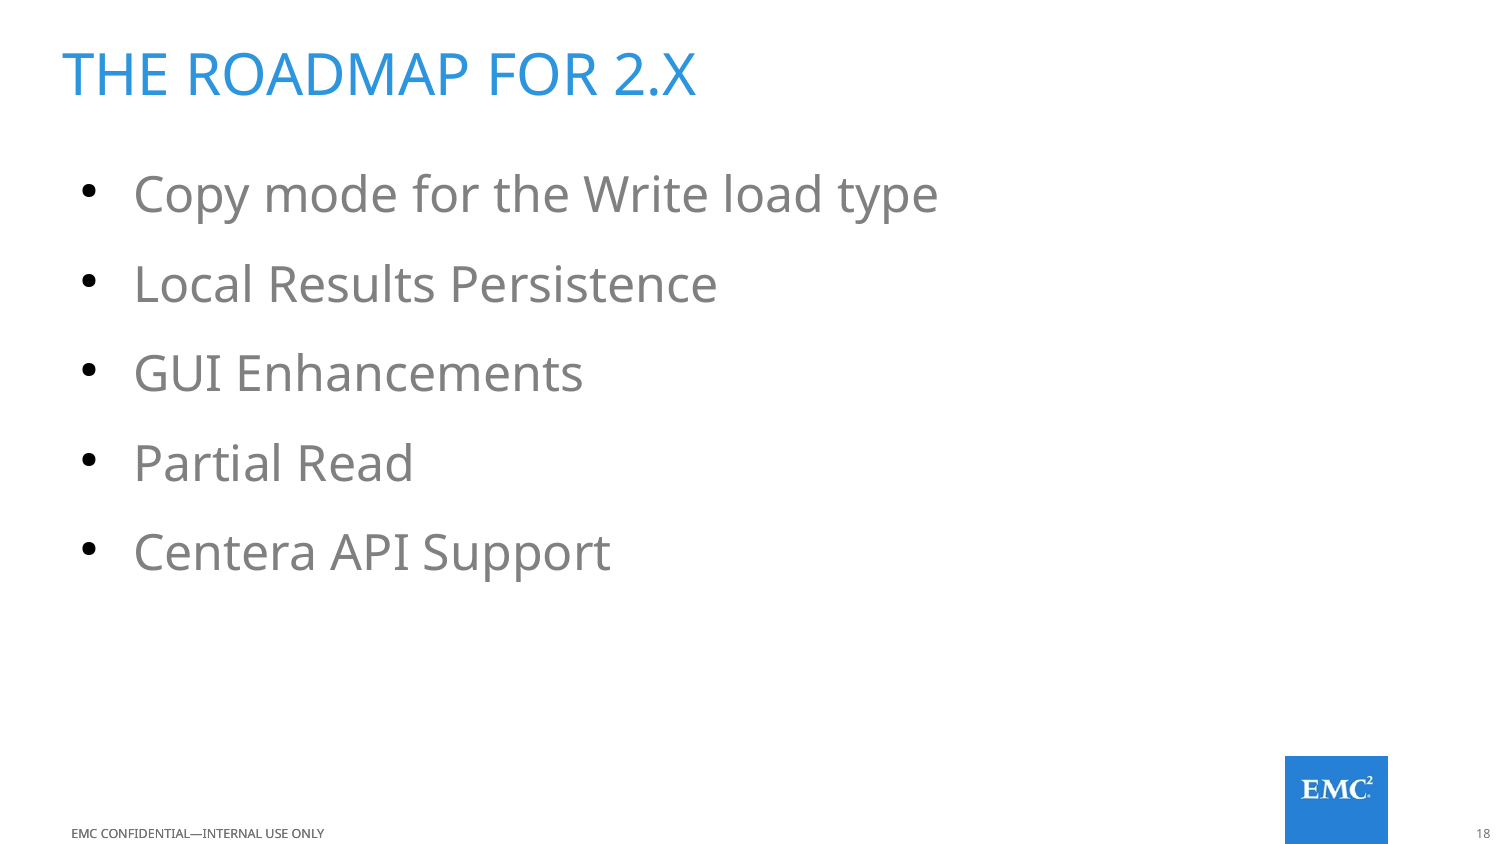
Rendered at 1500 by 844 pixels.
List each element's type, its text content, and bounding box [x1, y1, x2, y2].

title The Roadmap for 2.x [62, 37, 1450, 108]
list Copy mode for the Write load type Local Results Persistence GUI Enhancements Partial Read Centera API Support [62, 162, 1450, 745]
picture [1285, 756, 1388, 844]
